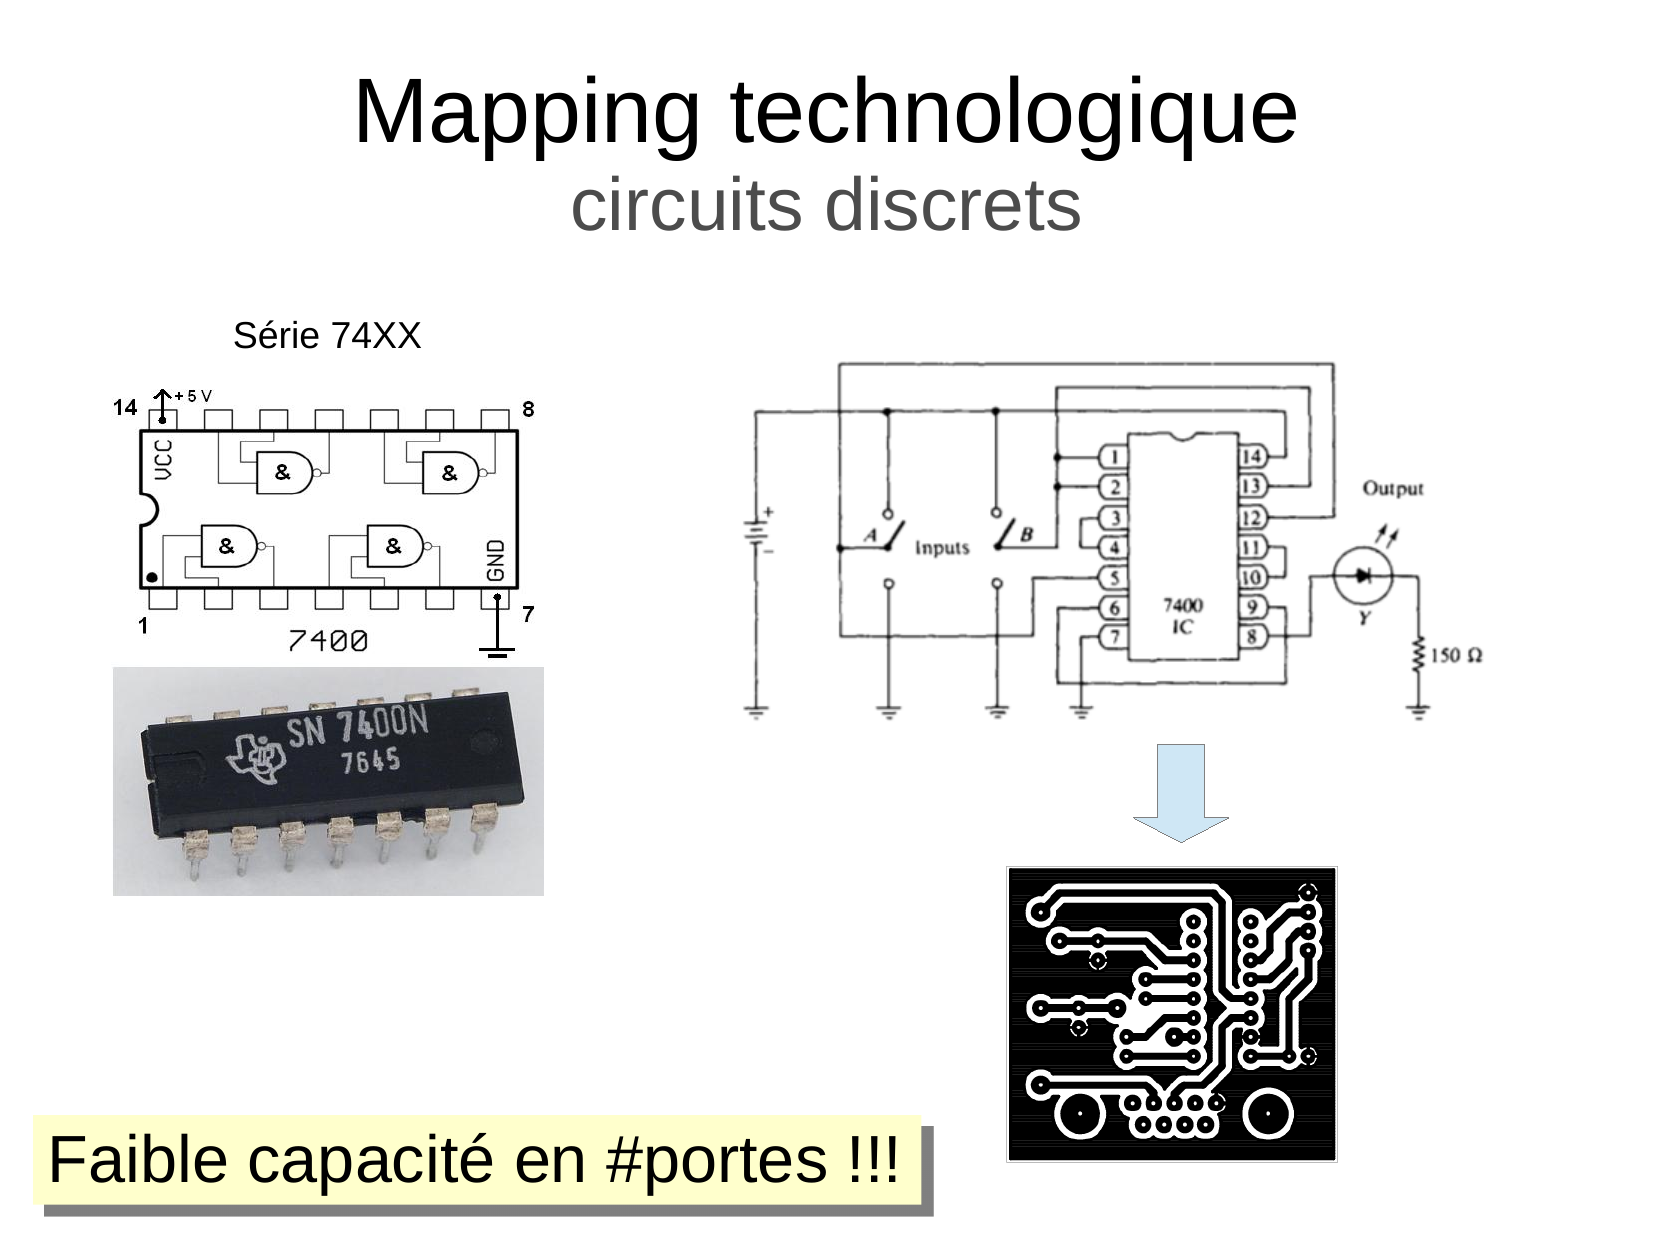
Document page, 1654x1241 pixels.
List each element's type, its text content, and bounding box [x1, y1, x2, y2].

text_box [1133, 744, 1229, 843]
title Mapping technologique circuits discrets [82, 56, 1571, 250]
text_box Faible capacité en #portes !!! [33, 1115, 922, 1205]
picture [1003, 862, 1339, 1166]
picture [111, 389, 544, 896]
picture [661, 335, 1524, 733]
text_box Série 74XX [218, 307, 438, 364]
